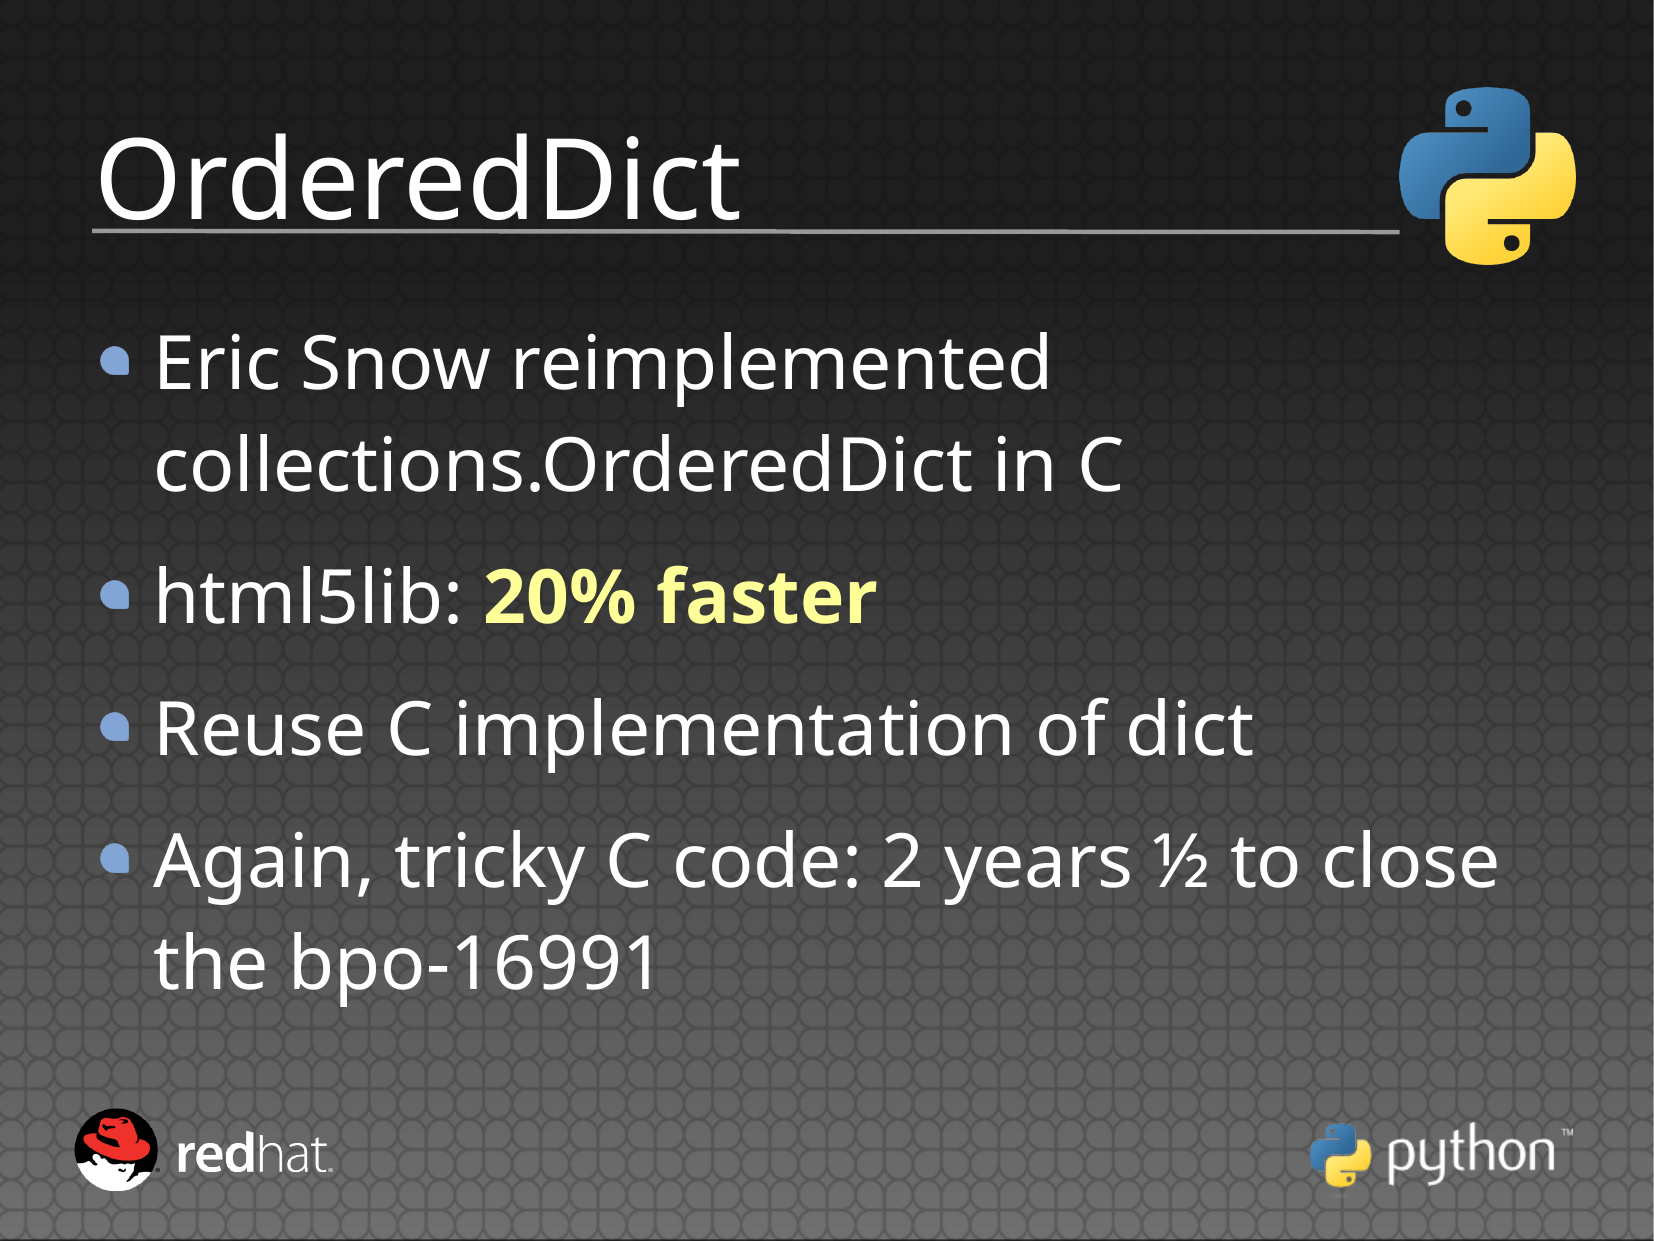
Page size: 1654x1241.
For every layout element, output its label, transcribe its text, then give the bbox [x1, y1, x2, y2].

title OrderedDict [94, 100, 1426, 251]
picture [0, 0, 1654, 1241]
list Eric Snow reimplemented collections.OrderedDict in C html5lib: 20% faster Reuse C implementation of dict Again, tricky C code: 2 years ½ to close the bpo-16991 [82, 309, 1571, 1049]
